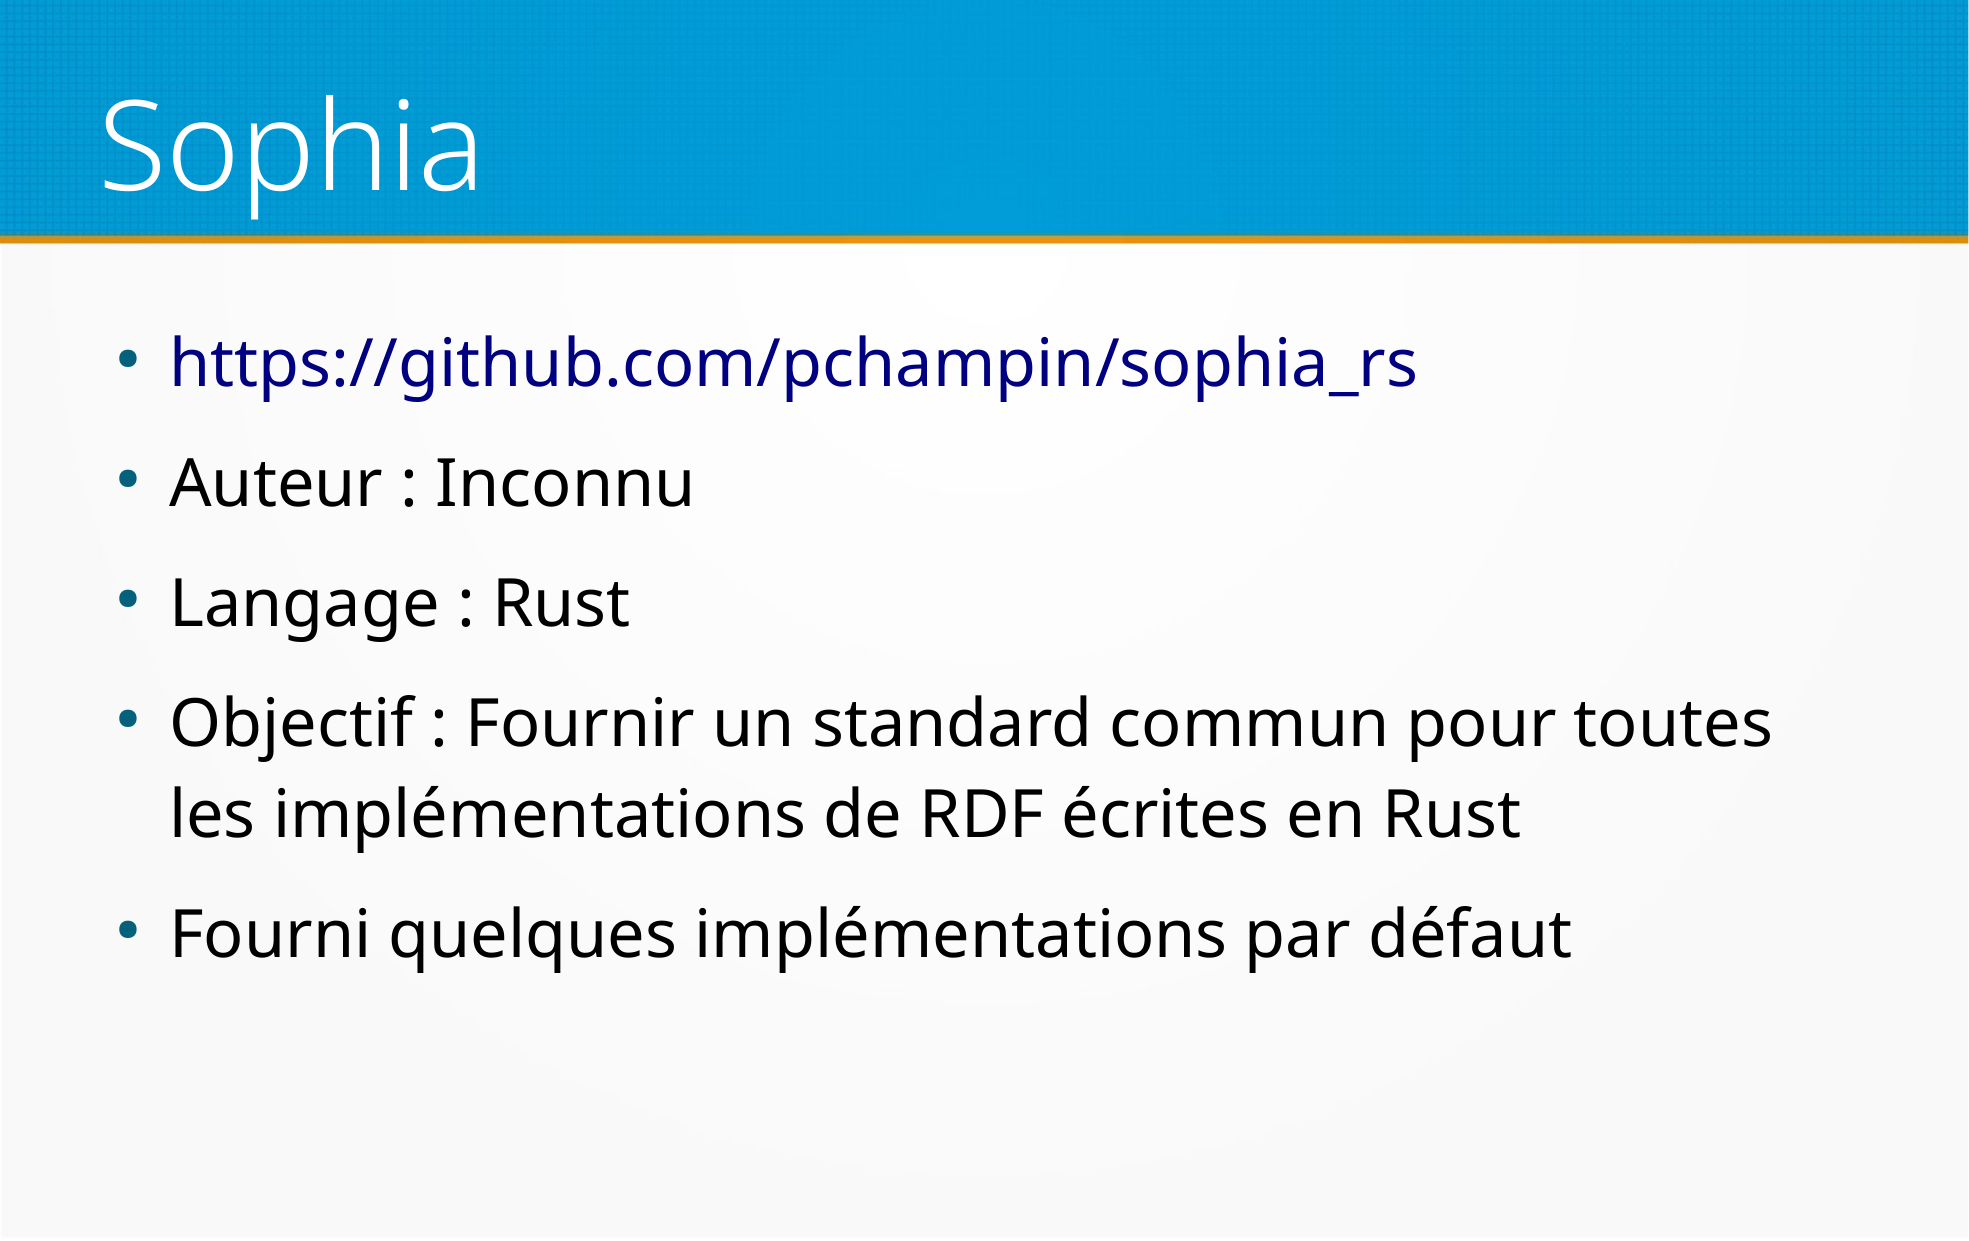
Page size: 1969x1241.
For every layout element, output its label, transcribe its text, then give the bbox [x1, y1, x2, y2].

picture [0, 233, 1969, 1241]
title Sophia [98, 19, 1870, 227]
list https://github.com/pchampin/sophia_rs Auteur : Inconnu Langage : Rust Objectif : Fournir un standard commun pour toutes les implémentations de RDF écrites en Rust Fourni quelques implémentations par défaut [98, 315, 1861, 1081]
